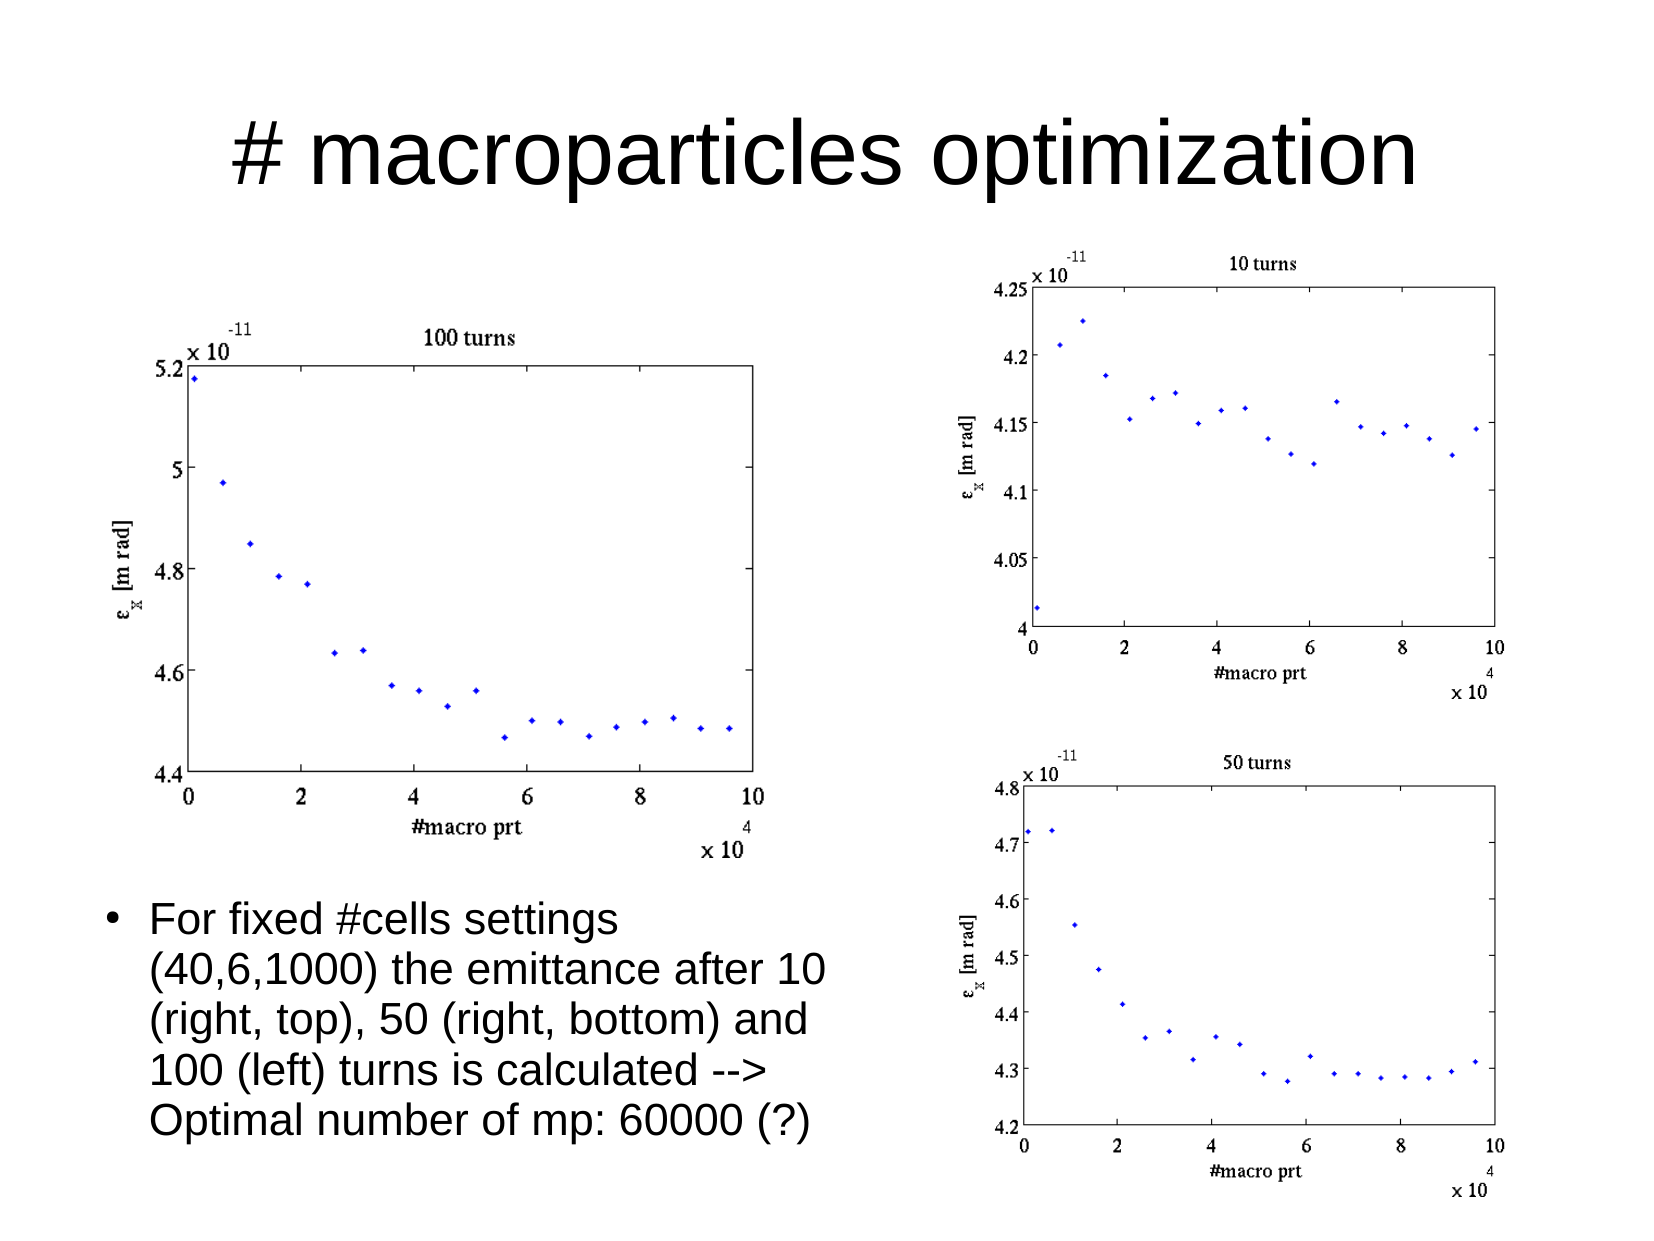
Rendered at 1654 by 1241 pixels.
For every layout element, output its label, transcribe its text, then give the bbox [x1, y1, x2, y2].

title # macroparticles optimization [82, 49, 1571, 257]
list For fixed #cells settings (40,6,1000) the emittance after 10 (right, top), 50 (right, bottom) and 100 (left) turns is calculated --> Optimal number of mp: 60000 (?) [90, 893, 834, 1192]
picture [94, 312, 821, 858]
picture [944, 741, 1552, 1197]
picture [944, 242, 1552, 699]
